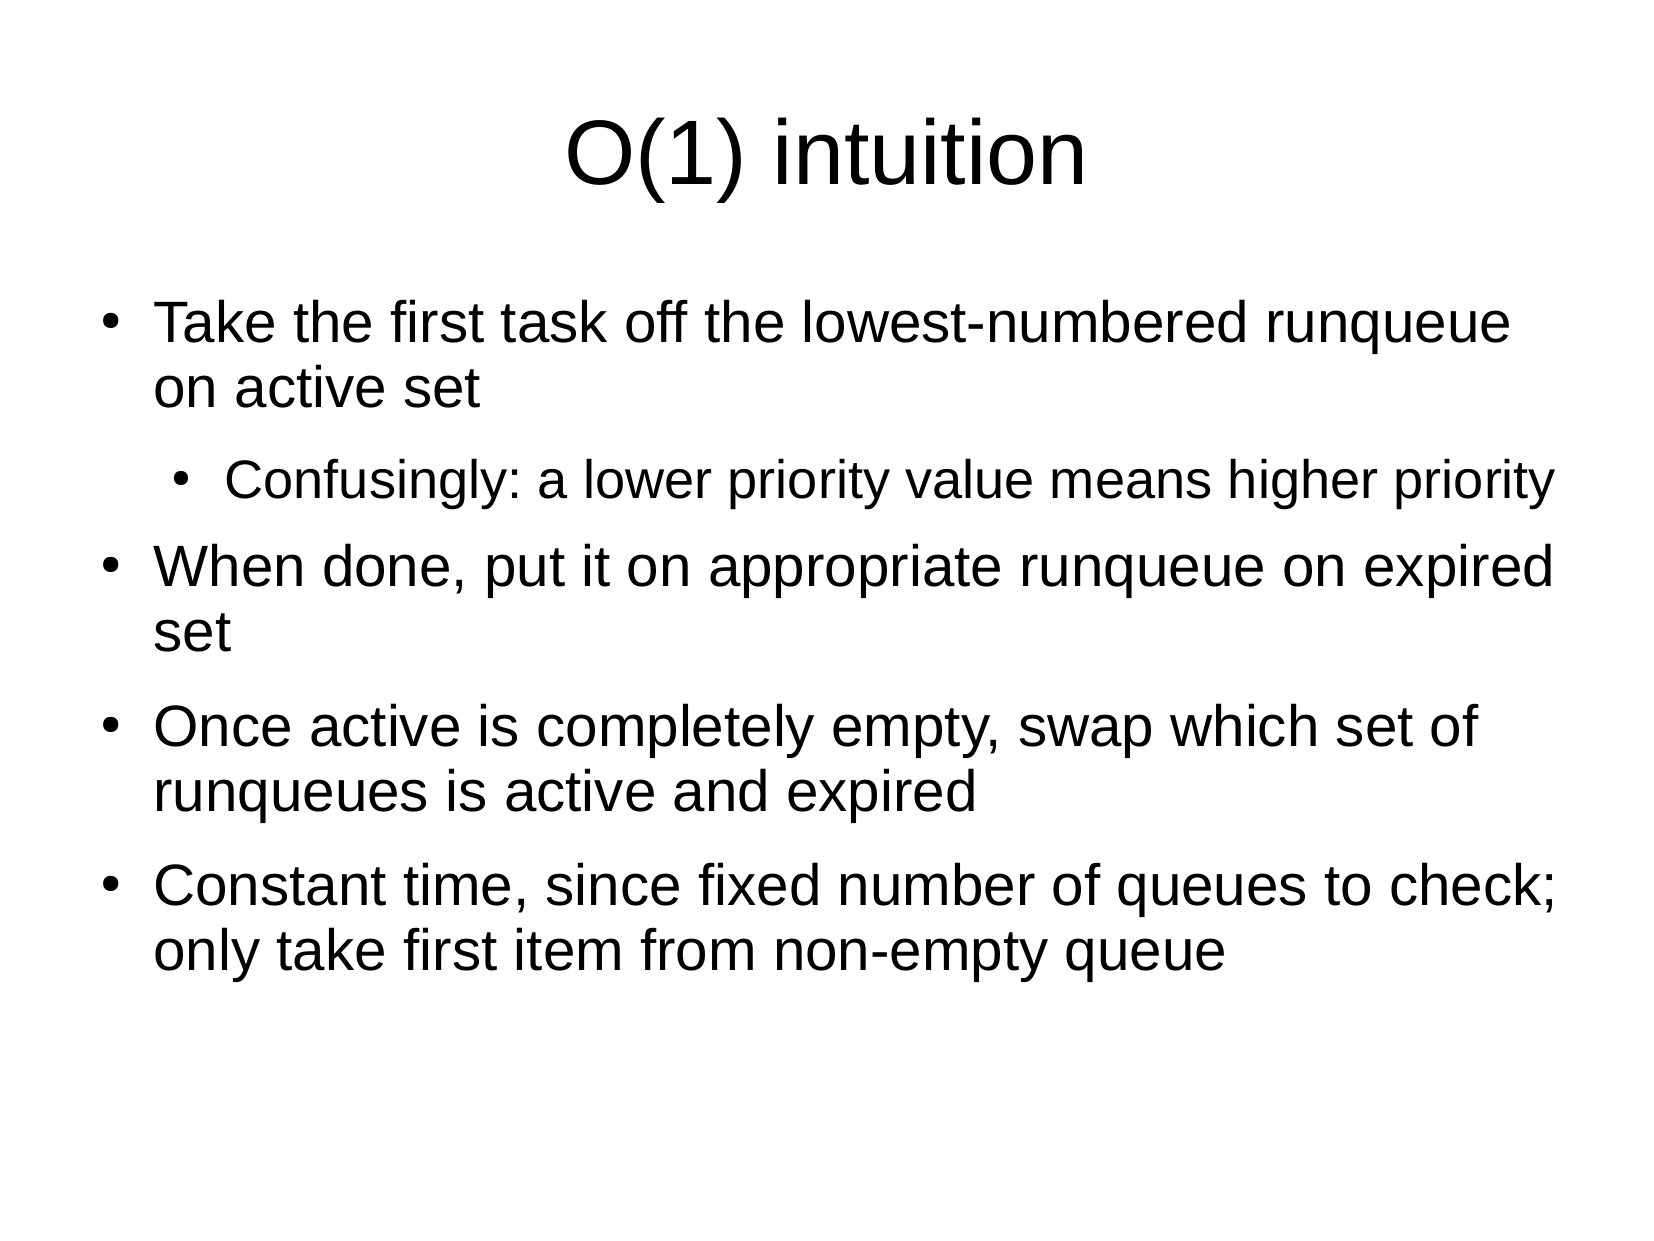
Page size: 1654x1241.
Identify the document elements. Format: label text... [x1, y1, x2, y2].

list Take the first task off the lowest-numbered runqueue on active set Confusingly: a lower priority value means higher priority When done, put it on appropriate runqueue on expired set Once active is completely empty, swap which set of runqueues is active and expired Constant time, since fixed number of queues to check; only take first item from non-empty queue [82, 290, 1571, 1010]
title O(1) intuition [82, 49, 1571, 257]
